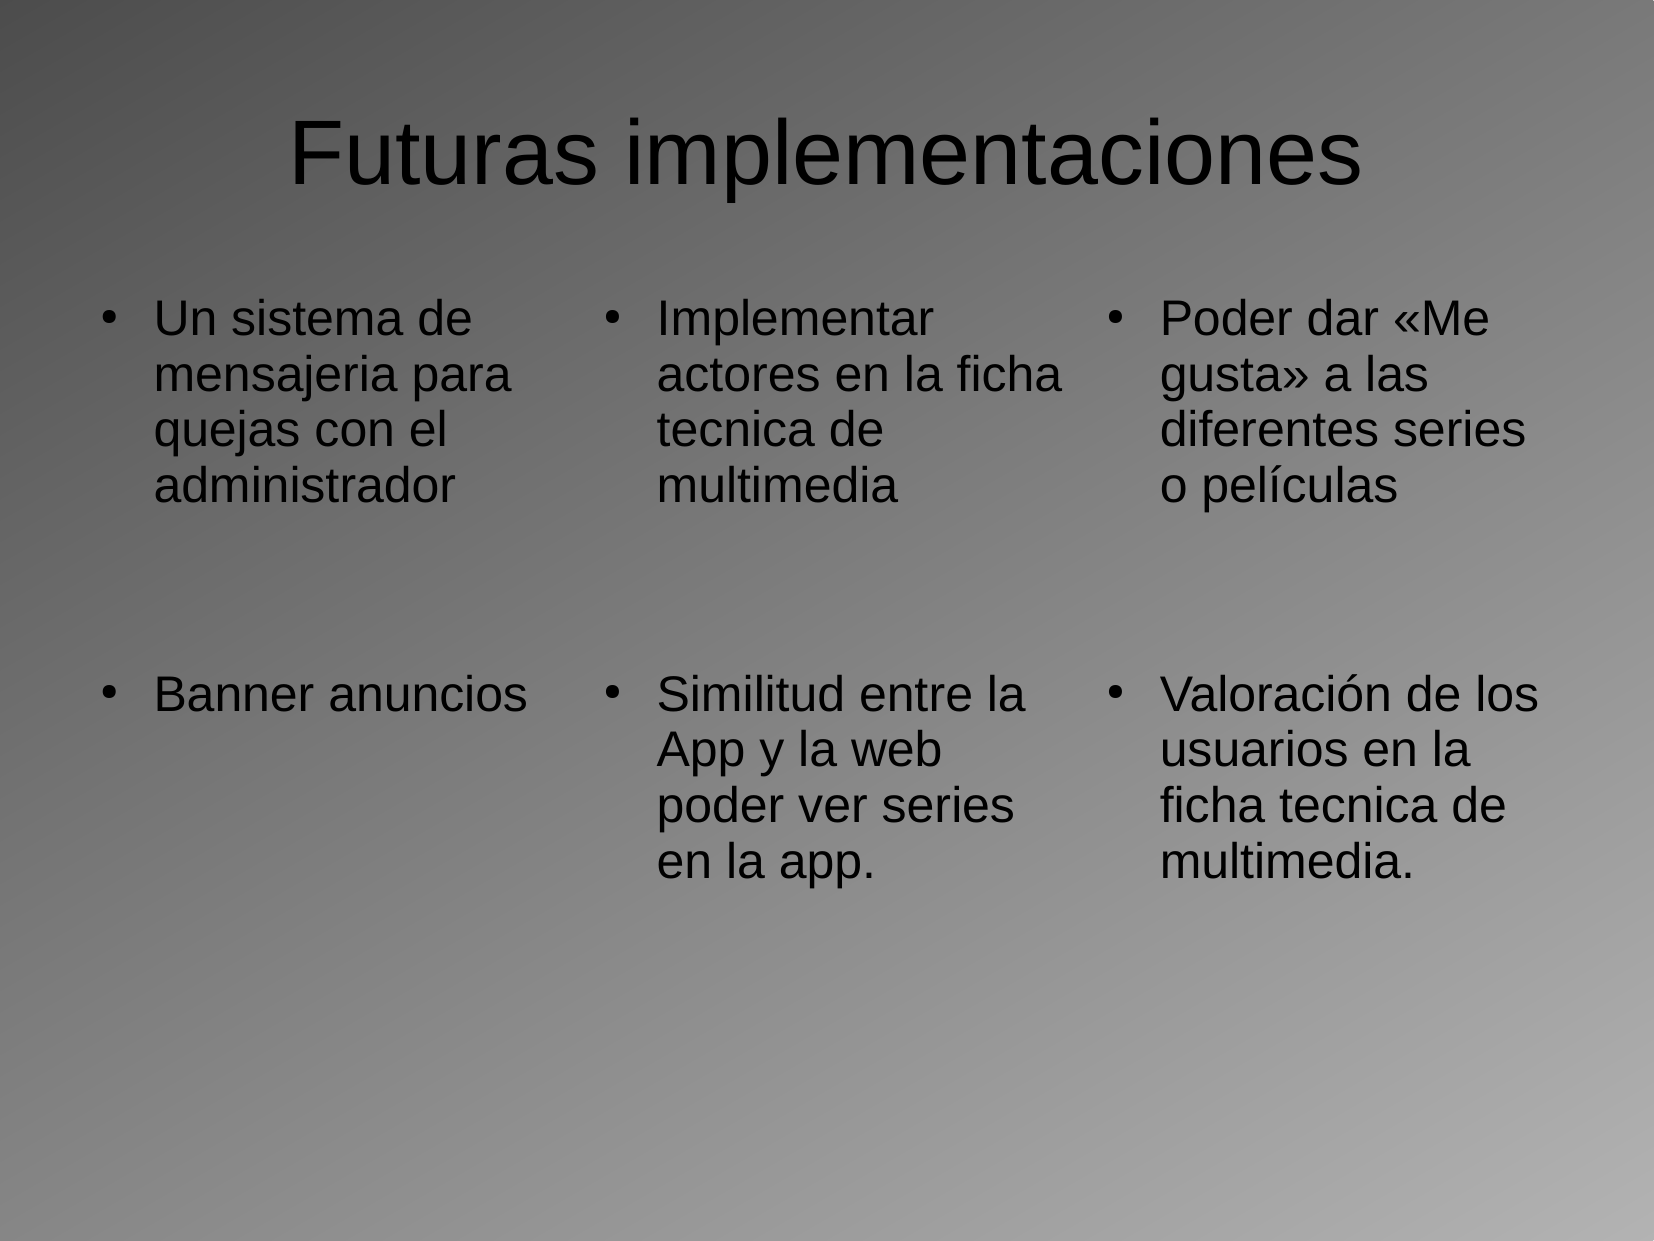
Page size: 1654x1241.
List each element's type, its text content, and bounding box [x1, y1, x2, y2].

list Implementar actores en la ficha tecnica de multimedia [585, 290, 1065, 634]
list Similitud entre la App y la web poder ver series en la app. [585, 665, 1065, 1009]
list Un sistema de mensajeria para quejas con el administrador [82, 290, 562, 634]
list Poder dar «Me gusta» a las diferentes series o películas [1088, 290, 1569, 634]
title Futuras implementaciones [82, 49, 1571, 257]
list Banner anuncios [82, 665, 562, 1009]
list Valoración de los usuarios en la ficha tecnica de multimedia. [1088, 665, 1569, 1009]
